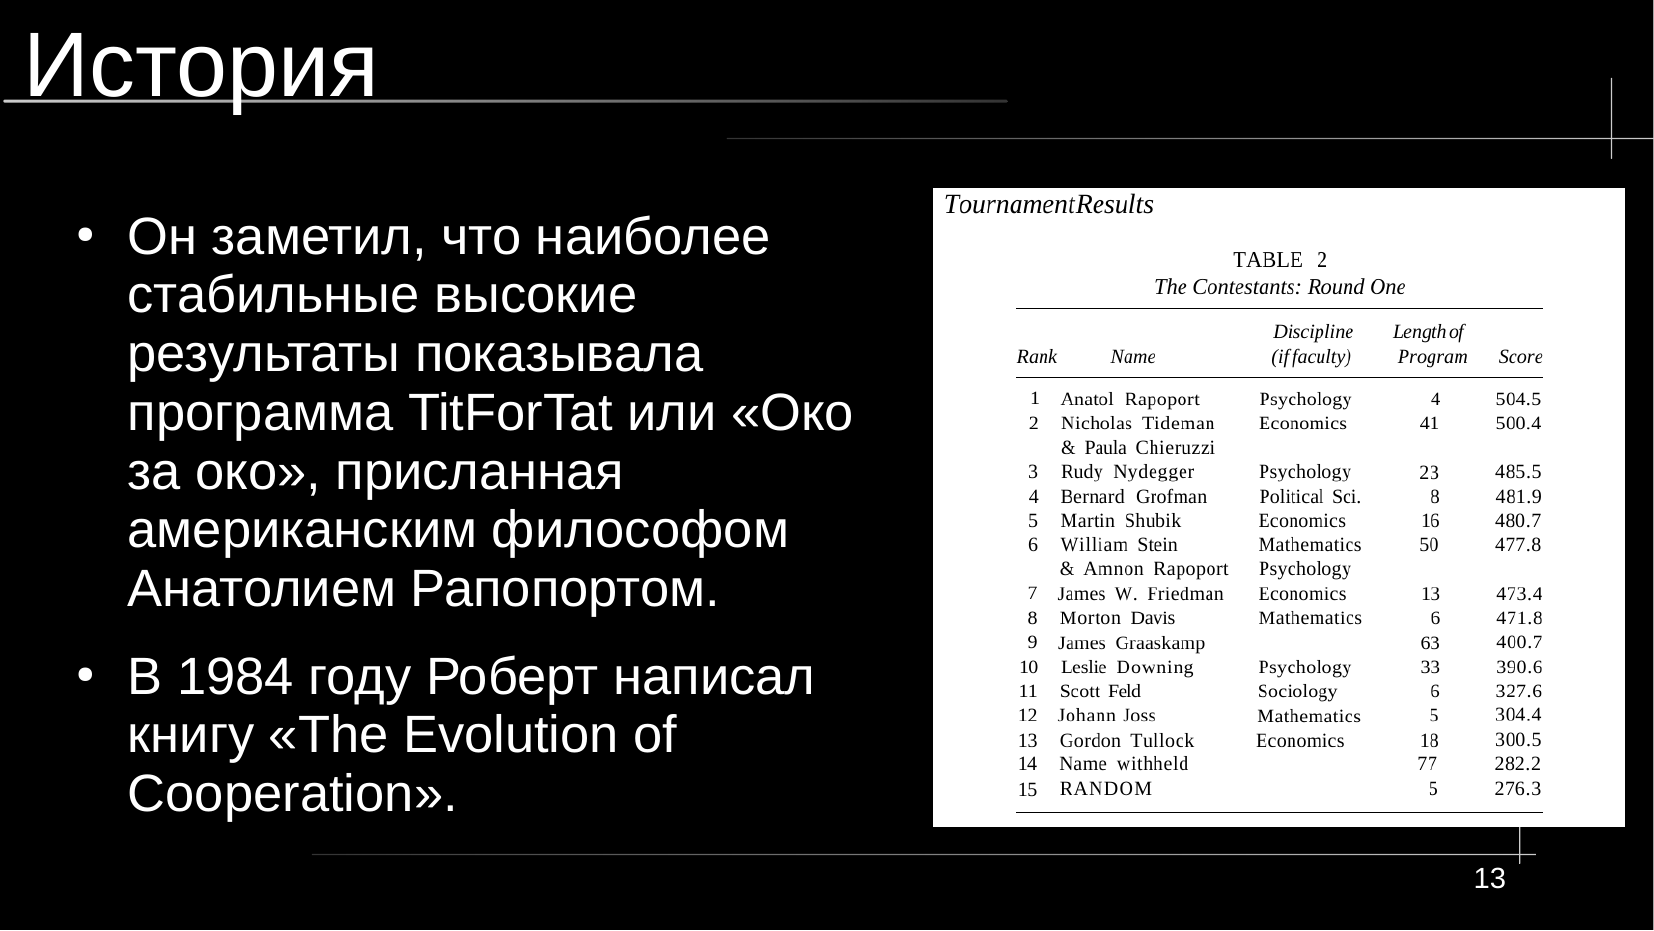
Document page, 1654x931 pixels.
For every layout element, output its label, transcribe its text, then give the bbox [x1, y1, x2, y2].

title История [23, 11, 1589, 119]
list Он заметил, что наиболее стабильные высокие результаты показывала программа TitForTat или «Око за око», присланная американским философом Анатолием Рапопортом. В 1984 году Роберт написал книгу «The Evolution of Cooperation». [59, 206, 886, 827]
picture [933, 188, 1625, 827]
